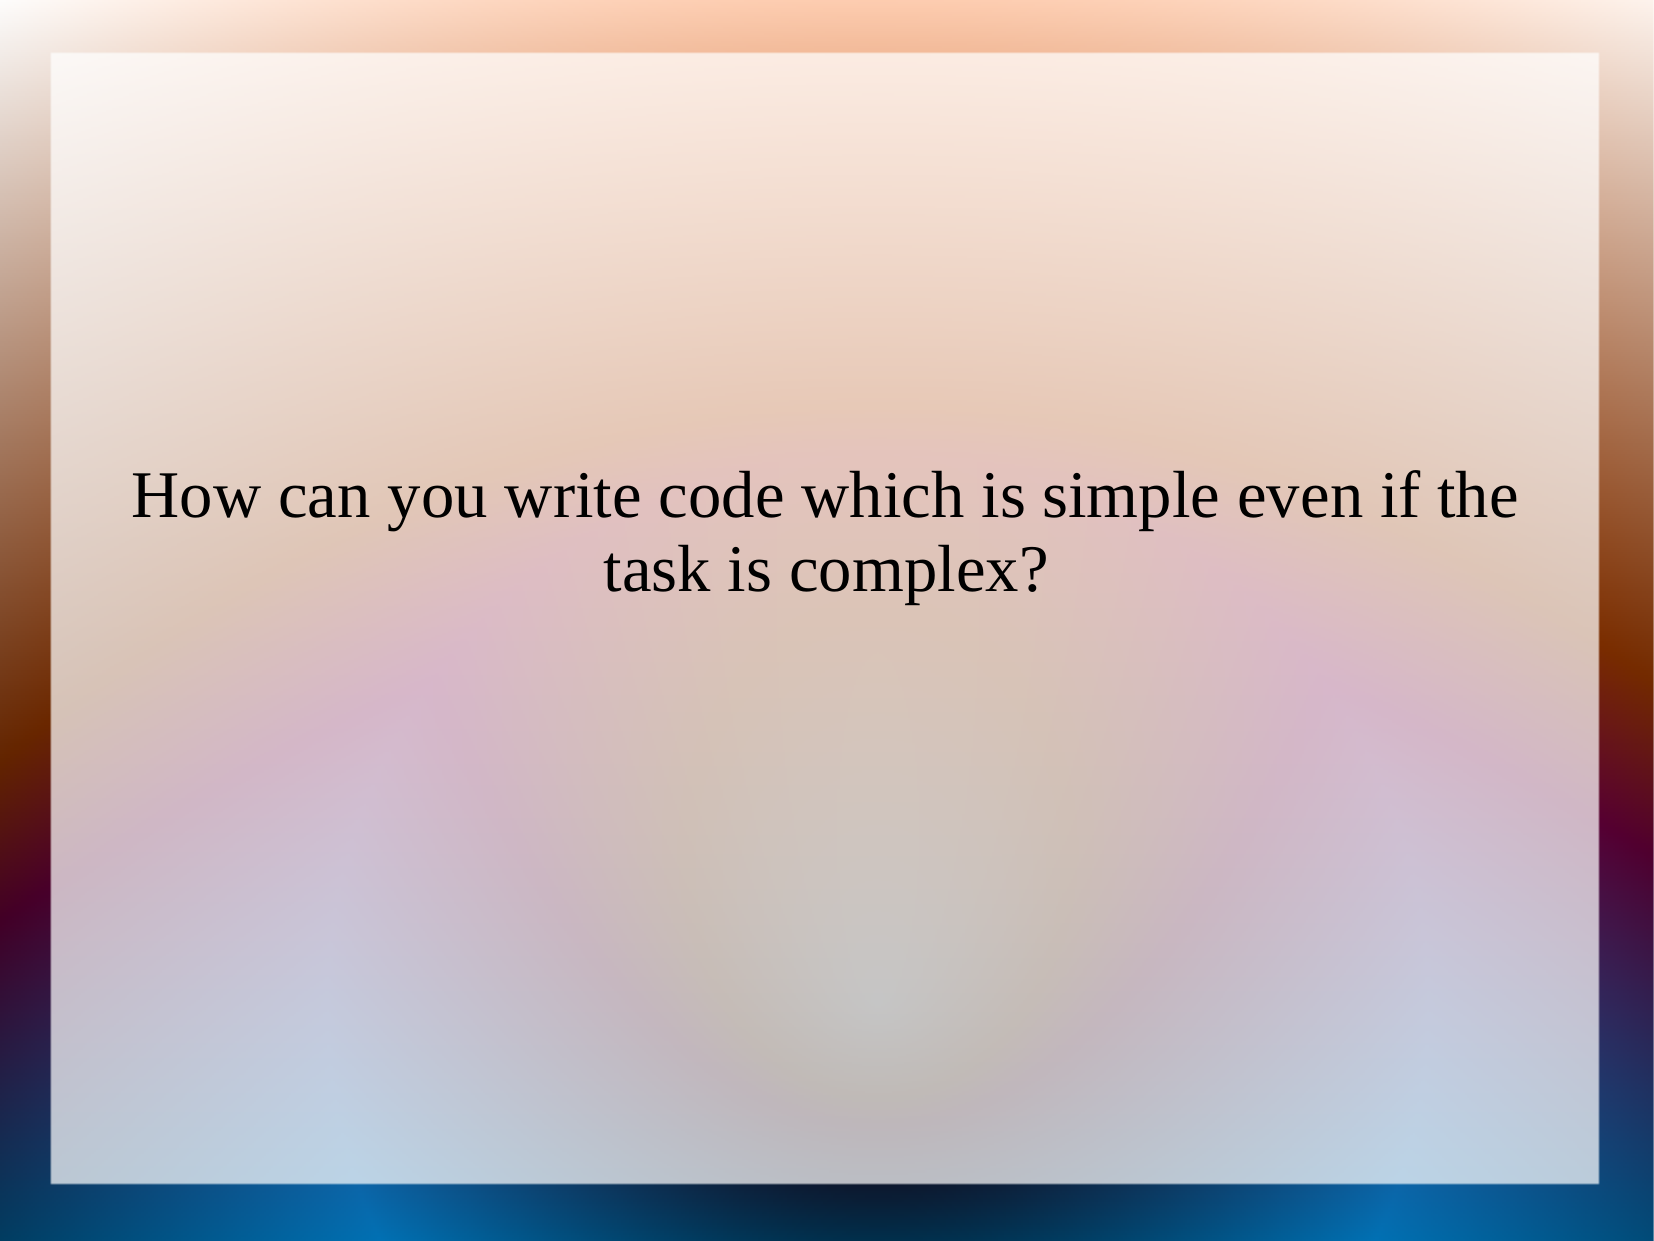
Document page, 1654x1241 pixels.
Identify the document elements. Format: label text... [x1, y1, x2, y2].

subtitle How can you write code which is simple even if the task is complex? [82, 55, 1571, 1010]
picture [0, 0, 1654, 1241]
